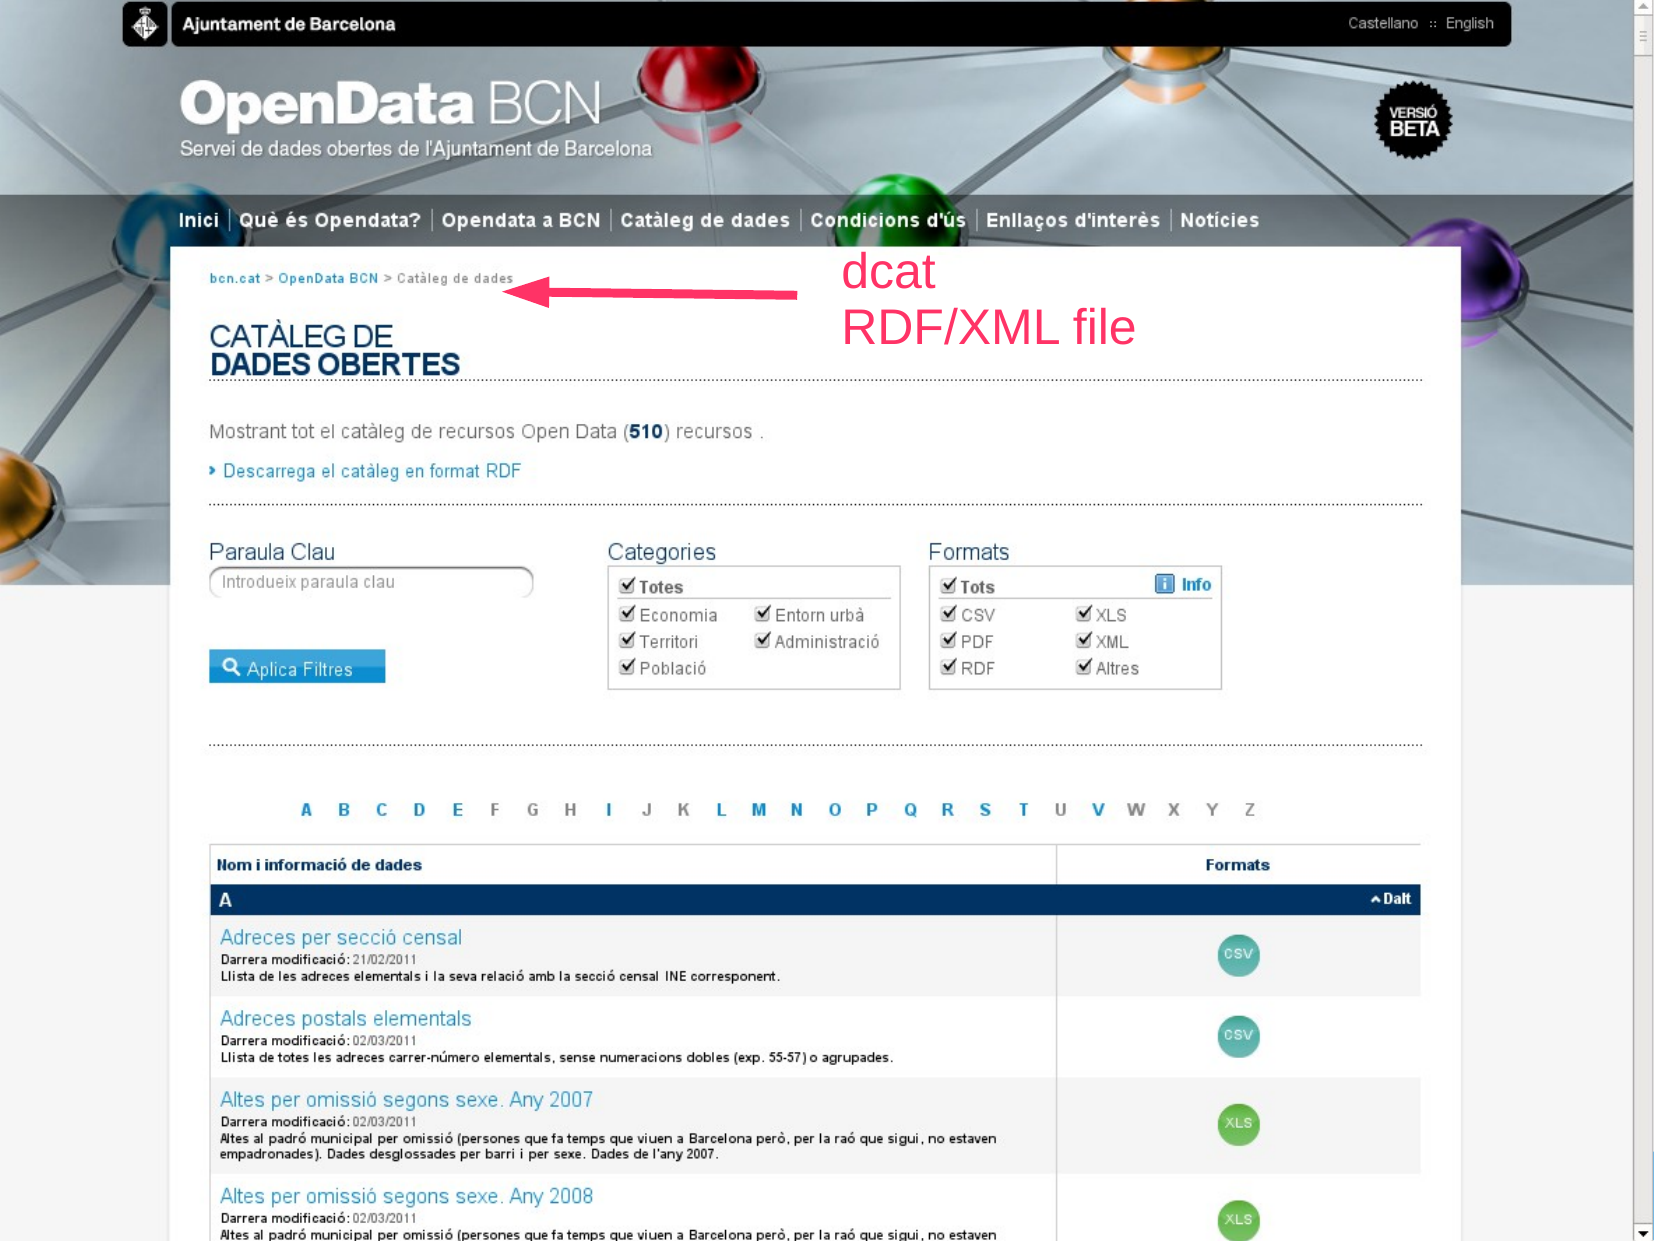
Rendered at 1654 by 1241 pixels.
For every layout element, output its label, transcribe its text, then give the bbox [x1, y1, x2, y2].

picture [0, 0, 1654, 1241]
text_box dcat RDF/XML file [826, 236, 1152, 363]
